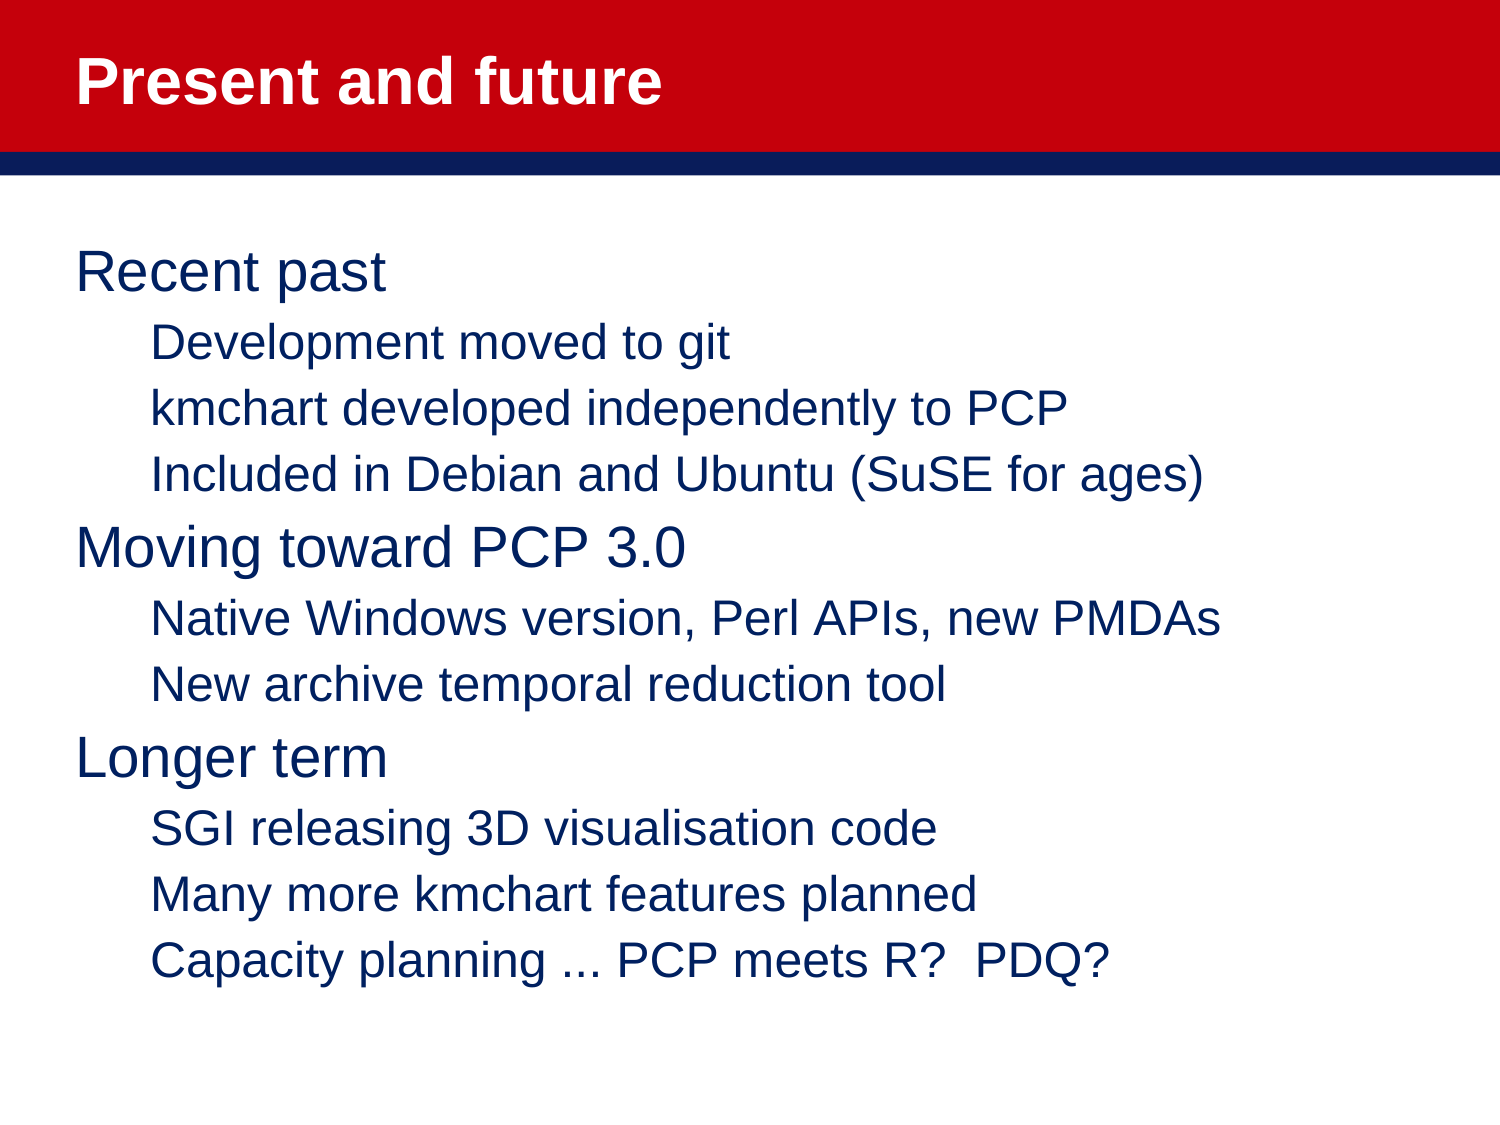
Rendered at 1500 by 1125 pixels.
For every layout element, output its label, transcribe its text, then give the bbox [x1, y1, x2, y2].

list Recent past Development moved to git kmchart developed independently to PCP Included in Debian and Ubuntu (SuSE for ages)‏ Moving toward PCP 3.0 Native Windows version, Perl APIs, new PMDAs New archive temporal reduction tool Longer term SGI releasing 3D visualisation code Many more kmchart features planned Capacity planning ... PCP meets R? PDQ? [75, 238, 1425, 1061]
title Present and future [75, 5, 1425, 158]
